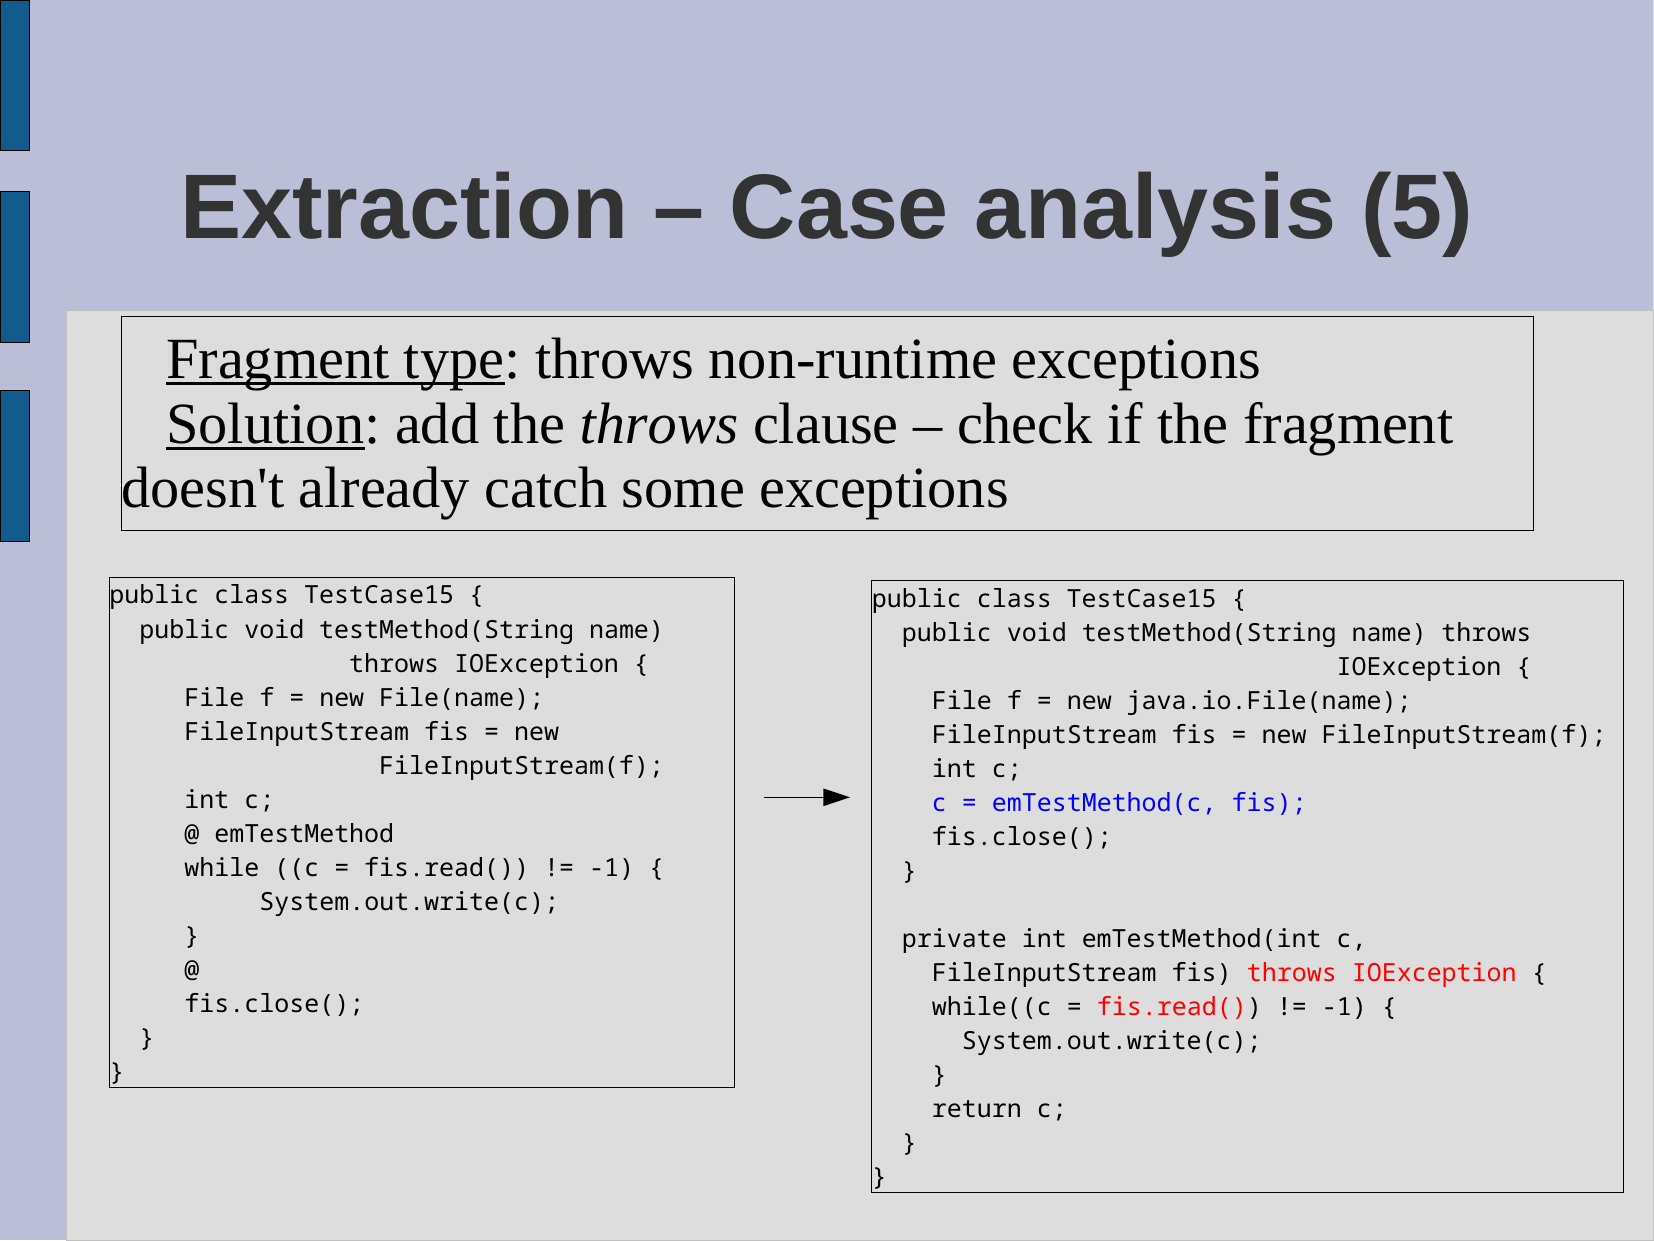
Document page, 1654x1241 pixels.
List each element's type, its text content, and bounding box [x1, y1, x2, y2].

text_box Fragment type: throws non-runtime exceptions Solution: add the throws clause – check if the fragment doesn't already catch some exceptions [121, 316, 1534, 531]
title Extraction – Case analysis (5) [121, 102, 1534, 311]
text_box public class TestCase15 { public void testMethod(String name) throws IOException { File f = new java.io.File(name); FileInputStream fis = new FileInputStream(f); int c; c = emTestMethod(c, fis); fis.close(); } private int emTestMethod(int c, FileInputStream fis) throws IOException { while((c = fis.read()) != -1) { System.out.write(c); } return c; } } [871, 580, 1624, 1104]
text_box public class TestCase15 { public void testMethod(String name) throws IOException { File f = new File(name); FileInputStream fis = new FileInputStream(f); int c; @ emTestMethod while ((c = fis.read()) != -1) { System.out.write(c); } @ fis.close(); } } [109, 577, 735, 1015]
